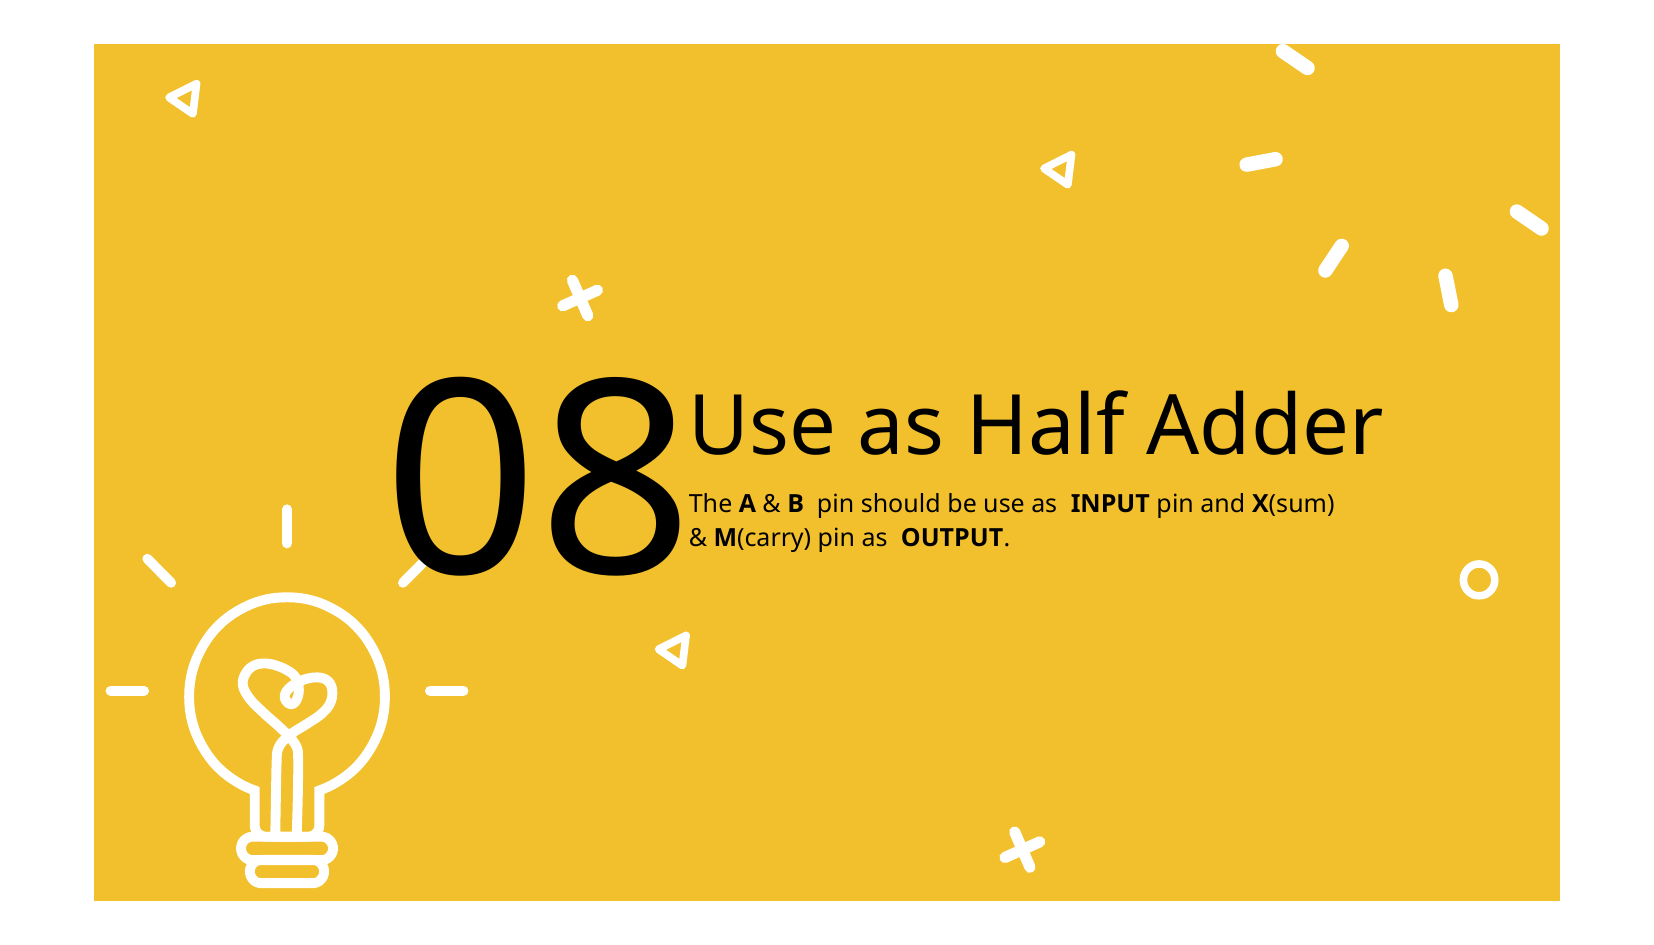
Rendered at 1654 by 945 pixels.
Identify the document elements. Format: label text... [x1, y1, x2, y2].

text_box The A & B pin should be use as INPUT pin and X(sum) & M(carry) pin as OUTPUT. [729, 468, 1349, 573]
title 08 [383, 280, 729, 656]
title Use as Half Adder [729, 364, 1409, 480]
